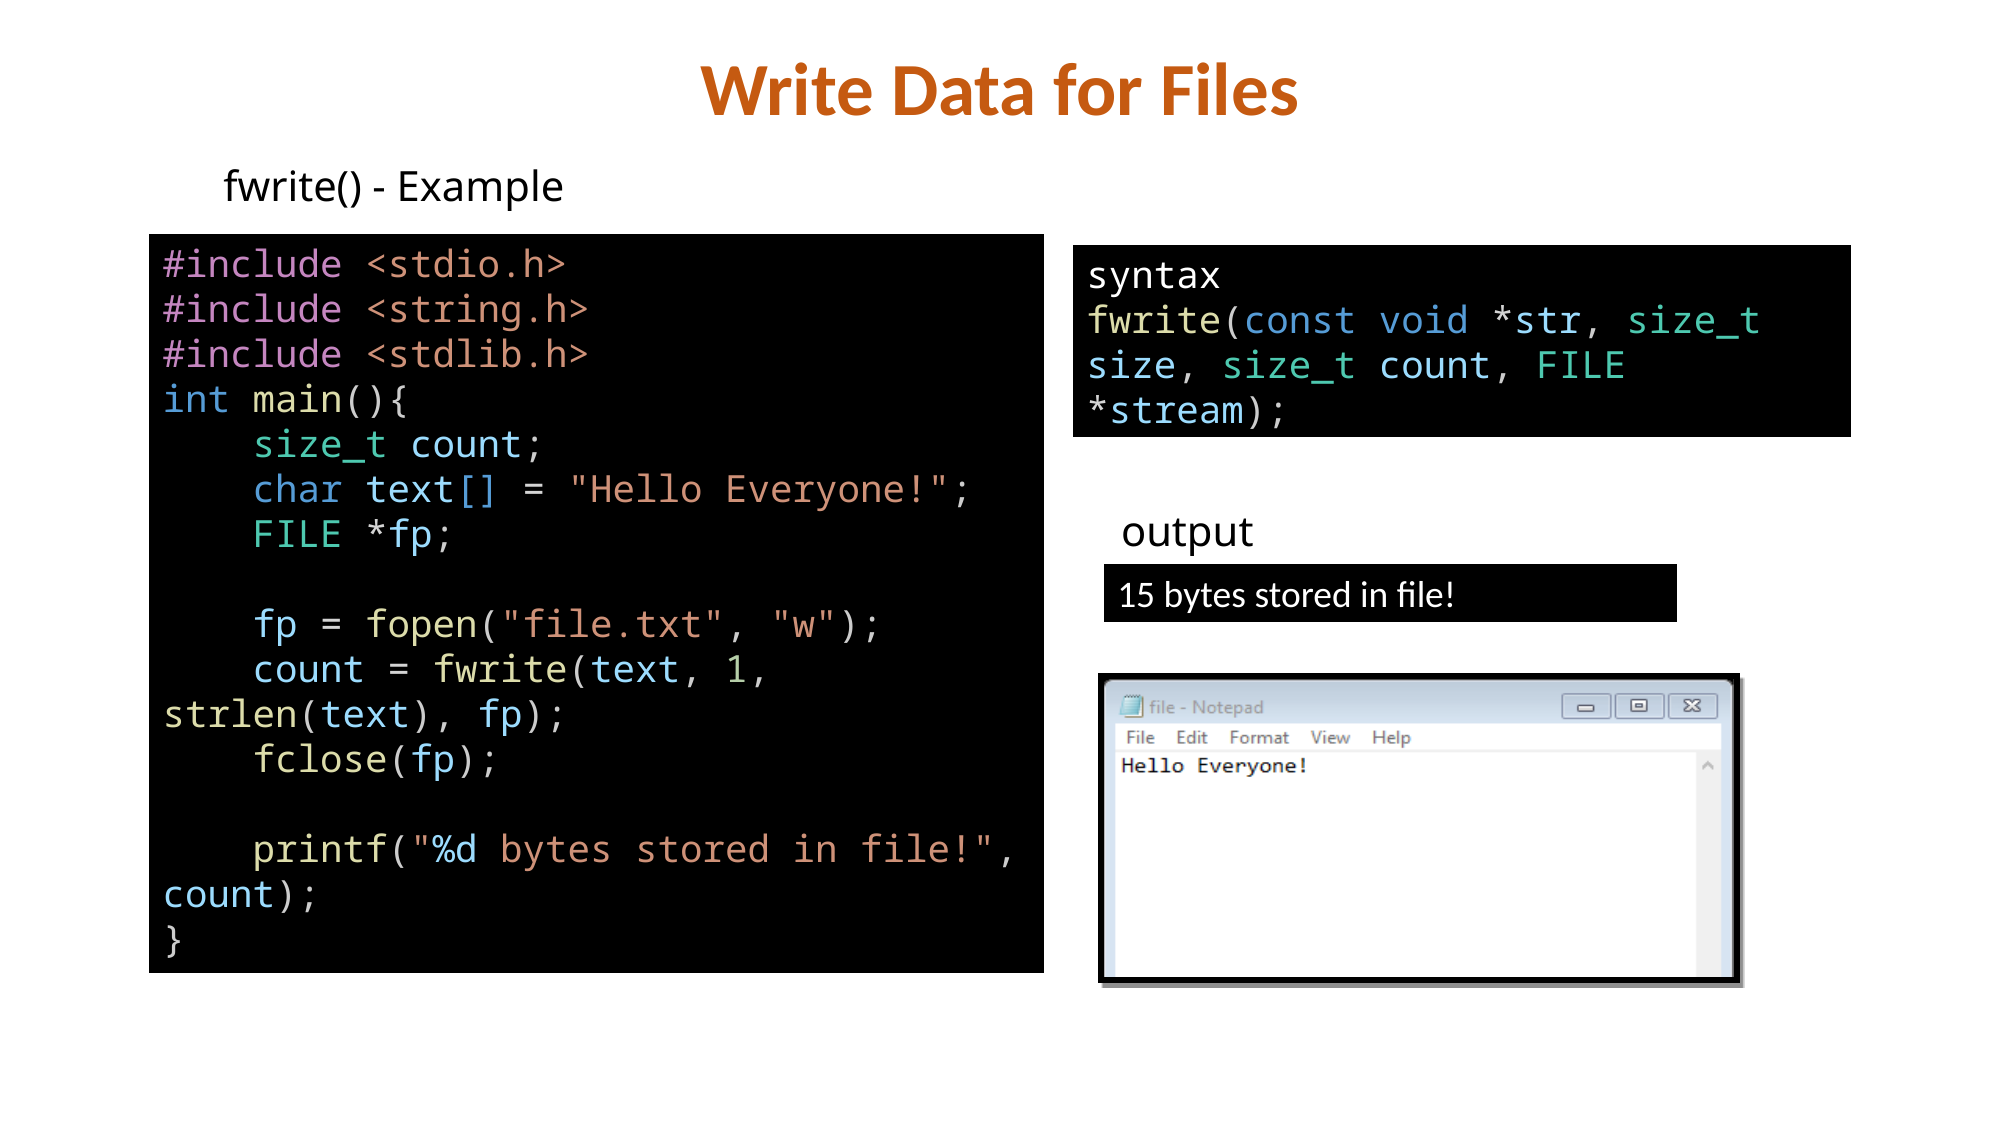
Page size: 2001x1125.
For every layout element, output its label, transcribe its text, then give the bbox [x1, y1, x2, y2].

text_box 15 bytes stored in file! [1102, 562, 1679, 624]
text_box output [1102, 496, 1273, 563]
picture [1103, 679, 1734, 978]
text_box Write Data for Files [666, 33, 1334, 140]
text_box fwrite() - Example [147, 152, 641, 219]
text_box syntax fwrite(const void *str, size_t size, size_t count, FILE *stream); [1071, 243, 1853, 396]
text_box #include <stdio.h> #include <string.h> #include <stdlib.h> int main(){ size_t count; char text[] = "Hello Everyone!"; FILE *fp; fp = fopen("file.txt", "w"); count = fwrite(text, 1, strlen(text), fp); fclose(fp); printf("%d bytes stored in file!", count); } [147, 232, 1046, 975]
